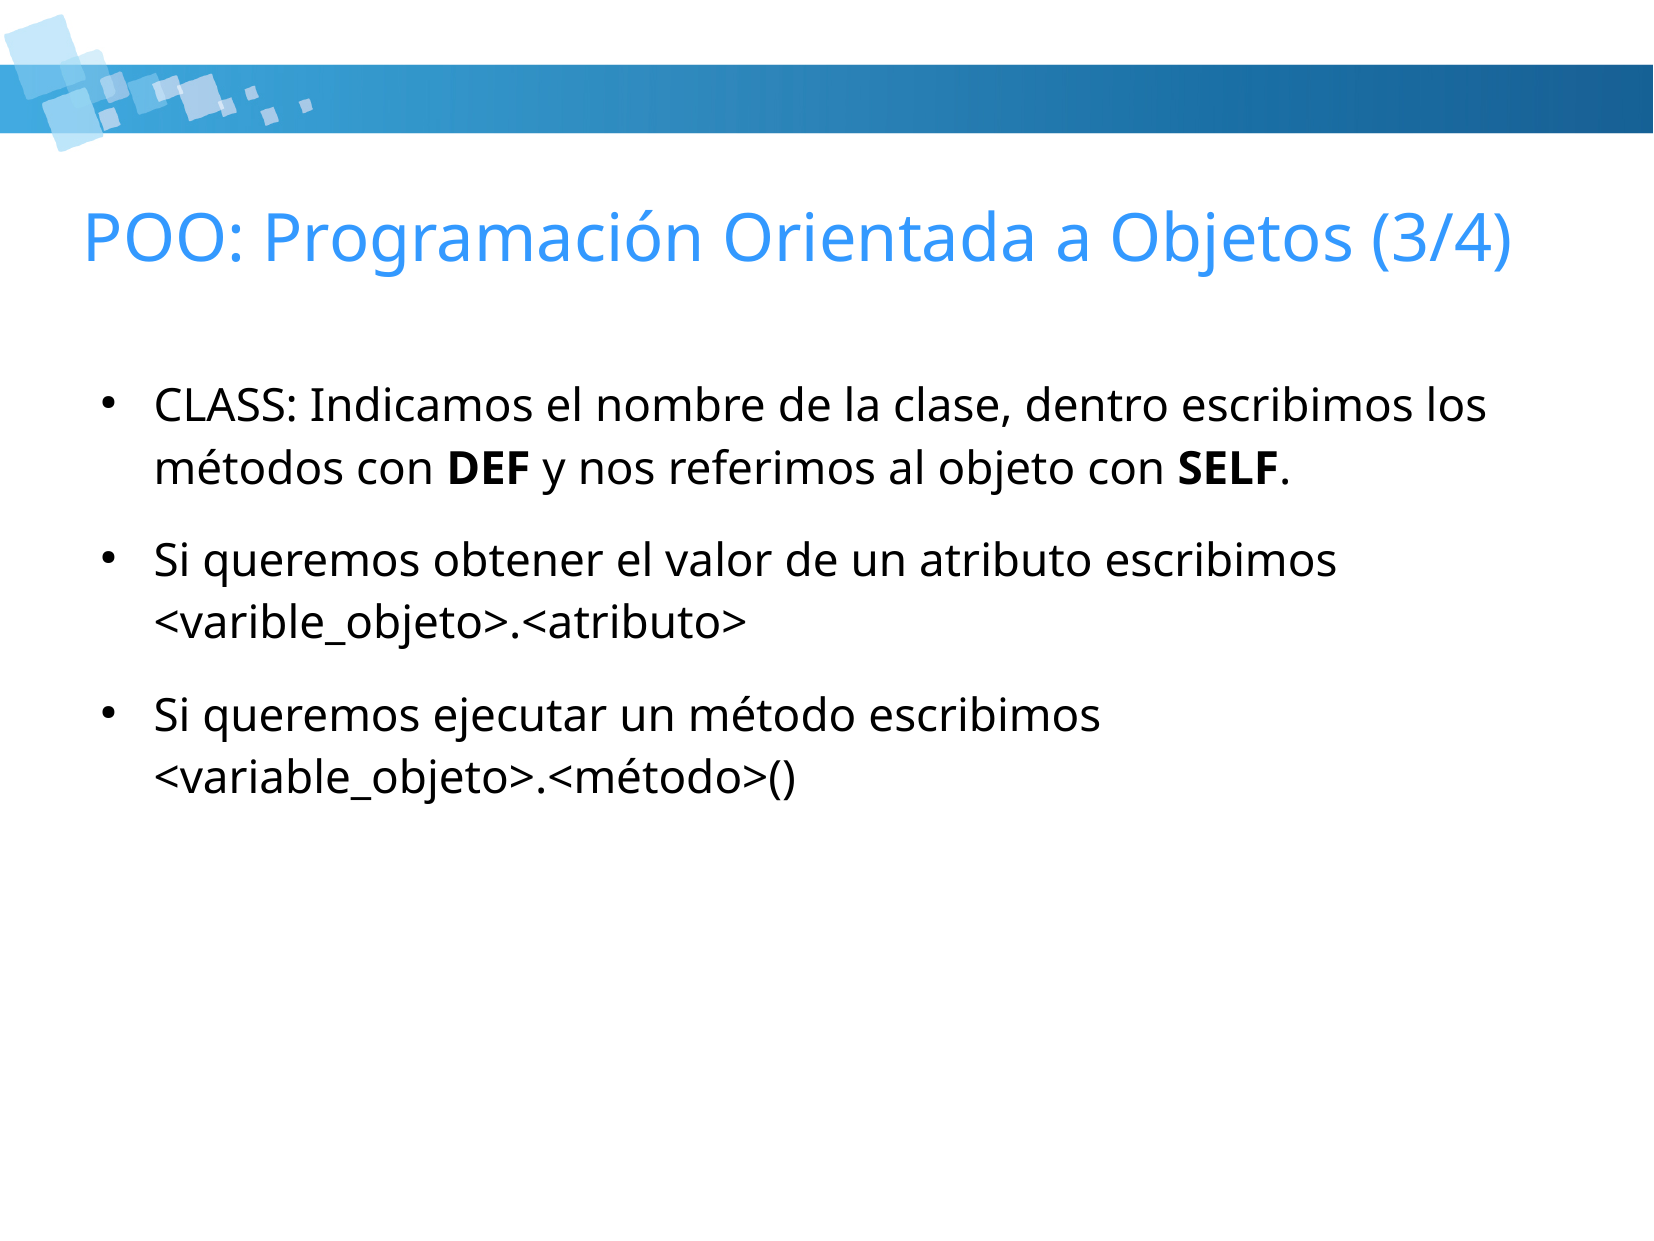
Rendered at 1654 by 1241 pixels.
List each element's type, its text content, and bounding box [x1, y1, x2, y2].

list CLASS: Indicamos el nombre de la clase, dentro escribimos los métodos con DEF y nos referimos al objeto con SELF. Si queremos obtener el valor de un atributo escribimos <varible_objeto>.<atributo> Si queremos ejecutar un método escribimos <variable_objeto>.<método>() [82, 372, 1571, 1093]
picture [0, 0, 1653, 1238]
title POO: Programación Orientada a Objetos (3/4) [82, 132, 1571, 340]
